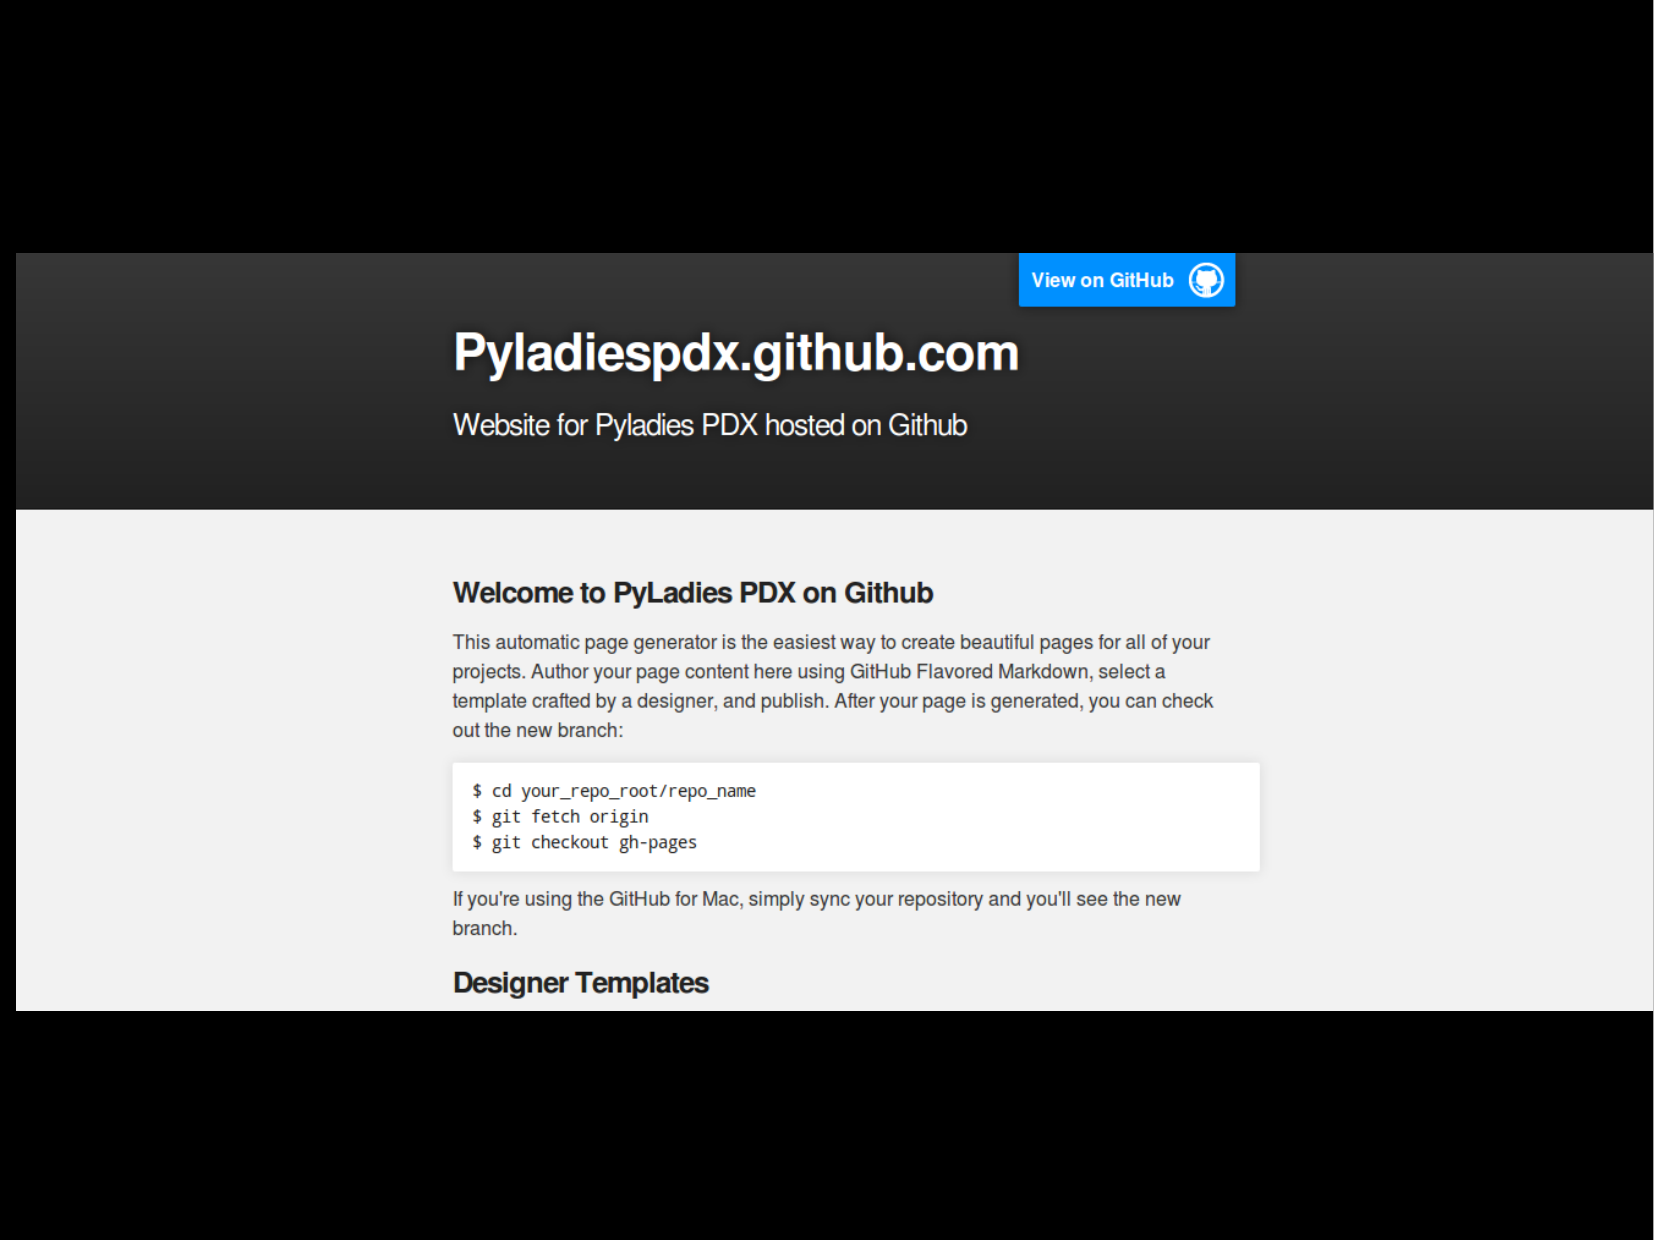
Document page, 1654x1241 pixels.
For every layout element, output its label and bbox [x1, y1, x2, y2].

picture [16, 253, 1654, 1011]
